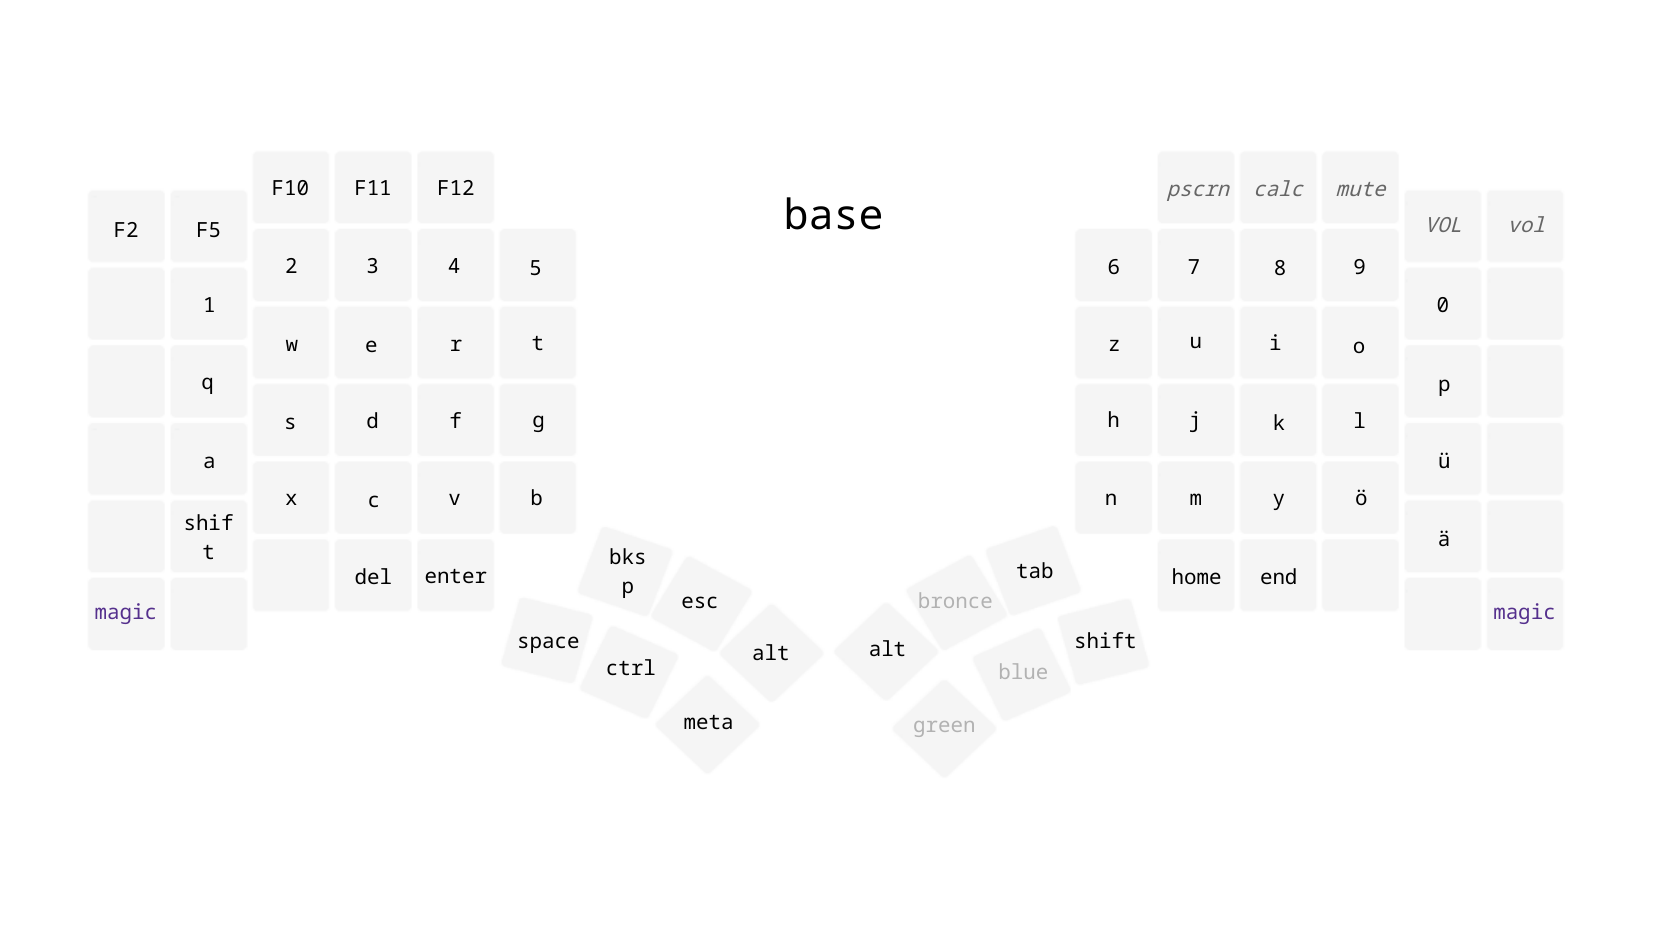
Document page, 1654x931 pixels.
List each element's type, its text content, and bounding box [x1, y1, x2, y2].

text_box z [1077, 310, 1152, 376]
text_box VOL [1402, 192, 1484, 256]
text_box alt [829, 615, 946, 681]
text_box pscrn [1147, 157, 1249, 220]
text_box magic [1476, 578, 1574, 645]
text_box n [1074, 463, 1148, 531]
text_box s [252, 388, 329, 454]
text_box r [421, 312, 491, 375]
text_box F11 [336, 157, 410, 218]
text_box v [419, 464, 490, 530]
text_box d [335, 389, 411, 452]
text_box alt [735, 624, 807, 680]
text_box o [1321, 309, 1397, 381]
text_box base [768, 166, 897, 261]
text_box ü [1411, 428, 1478, 491]
text_box 6 [1079, 236, 1149, 296]
text_box x [253, 462, 330, 533]
text_box shift [1044, 607, 1167, 673]
text_box a [176, 428, 243, 493]
text_box g [502, 386, 575, 453]
text_box meta [667, 688, 750, 754]
text_box end [1243, 548, 1314, 604]
text_box del [338, 548, 409, 604]
text_box q [173, 350, 242, 414]
text_box space [494, 609, 603, 673]
text_box shift [162, 504, 255, 570]
text_box F10 [254, 157, 327, 218]
text_box m [1159, 462, 1233, 533]
text_box esc [664, 573, 736, 628]
text_box green [888, 692, 1001, 758]
text_box enter [401, 544, 510, 608]
text_box l [1331, 395, 1388, 446]
text_box i [1238, 307, 1313, 378]
text_box 1 [175, 271, 244, 338]
text_box e [334, 309, 409, 380]
text_box f [421, 389, 490, 452]
text_box calc [1249, 157, 1320, 220]
text_box 8 [1246, 236, 1315, 299]
text_box b [500, 464, 573, 530]
text_box F2 [89, 198, 163, 259]
text_box 2 [255, 235, 328, 296]
text_box t [503, 311, 573, 374]
text_box tab [999, 543, 1070, 598]
text_box j [1157, 384, 1233, 454]
text_box k [1242, 389, 1315, 455]
text_box bronce [894, 568, 1017, 634]
text_box 5 [504, 236, 567, 298]
text_box 0 [1410, 273, 1476, 336]
text_box 3 [337, 237, 408, 294]
text_box 9 [1326, 236, 1394, 296]
text_box ctrl [586, 636, 676, 700]
text_box w [254, 307, 330, 380]
text_box p [1411, 352, 1478, 415]
text_box y [1242, 462, 1315, 533]
text_box 4 [418, 233, 490, 298]
text_box ä [1407, 503, 1481, 575]
text_box F12 [419, 157, 493, 218]
text_box home [1155, 544, 1238, 608]
text_box vol [1484, 192, 1568, 256]
text_box blue [973, 638, 1073, 704]
text_box h [1076, 386, 1151, 452]
text_box ö [1325, 462, 1398, 533]
text_box magic [77, 578, 175, 645]
text_box 7 [1158, 233, 1230, 300]
text_box c [339, 468, 408, 530]
text_box bksp [588, 538, 668, 604]
text_box F5 [172, 198, 246, 259]
text_box u [1158, 306, 1234, 375]
text_box mute [1320, 157, 1402, 220]
picture [59, 59, 1595, 872]
